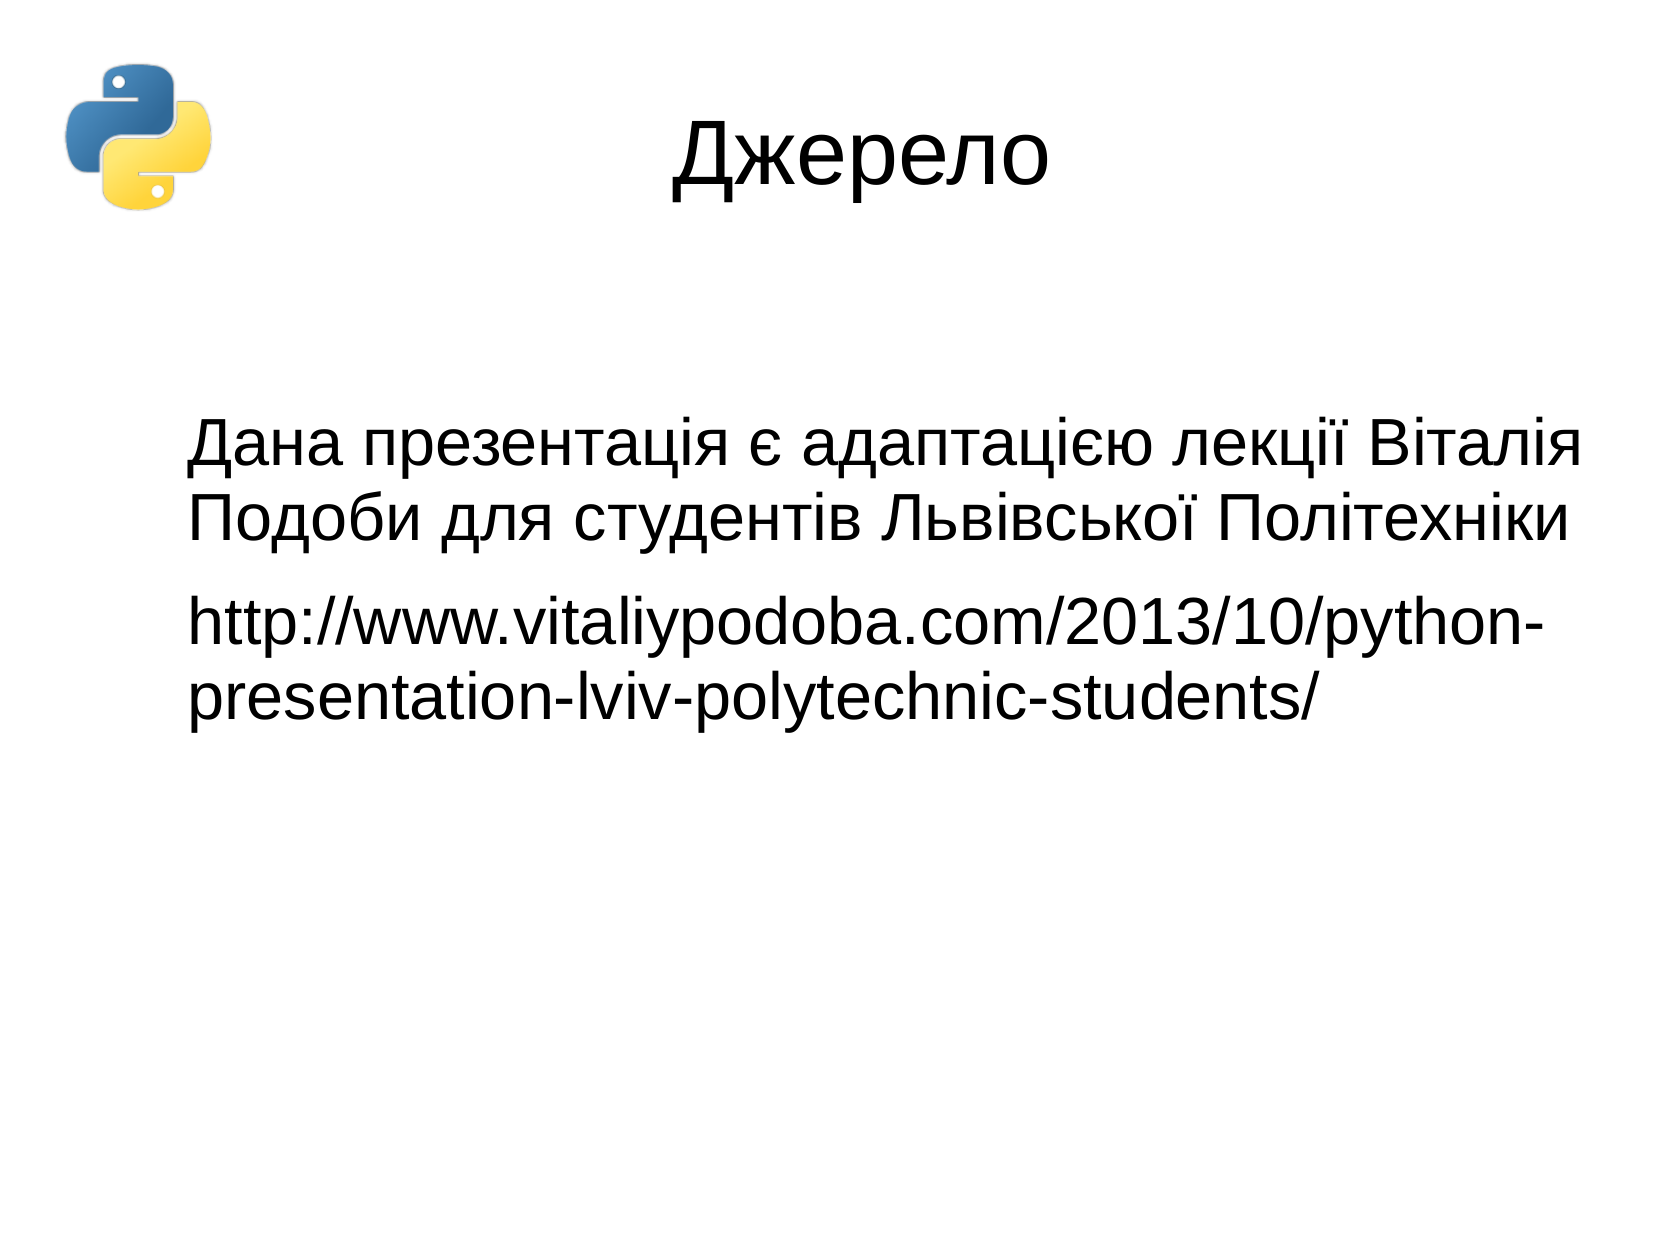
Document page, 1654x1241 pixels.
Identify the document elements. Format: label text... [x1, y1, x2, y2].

picture [33, 32, 244, 244]
title Джерело [270, 49, 1456, 257]
list Дана презентація є адаптацією лекції Віталія Подоби для студентів Львівської Політехніки http://www.vitaliypodoba.com/2013/10/python-presentation-lviv-polytechnic-students/ [116, 405, 1606, 1081]
